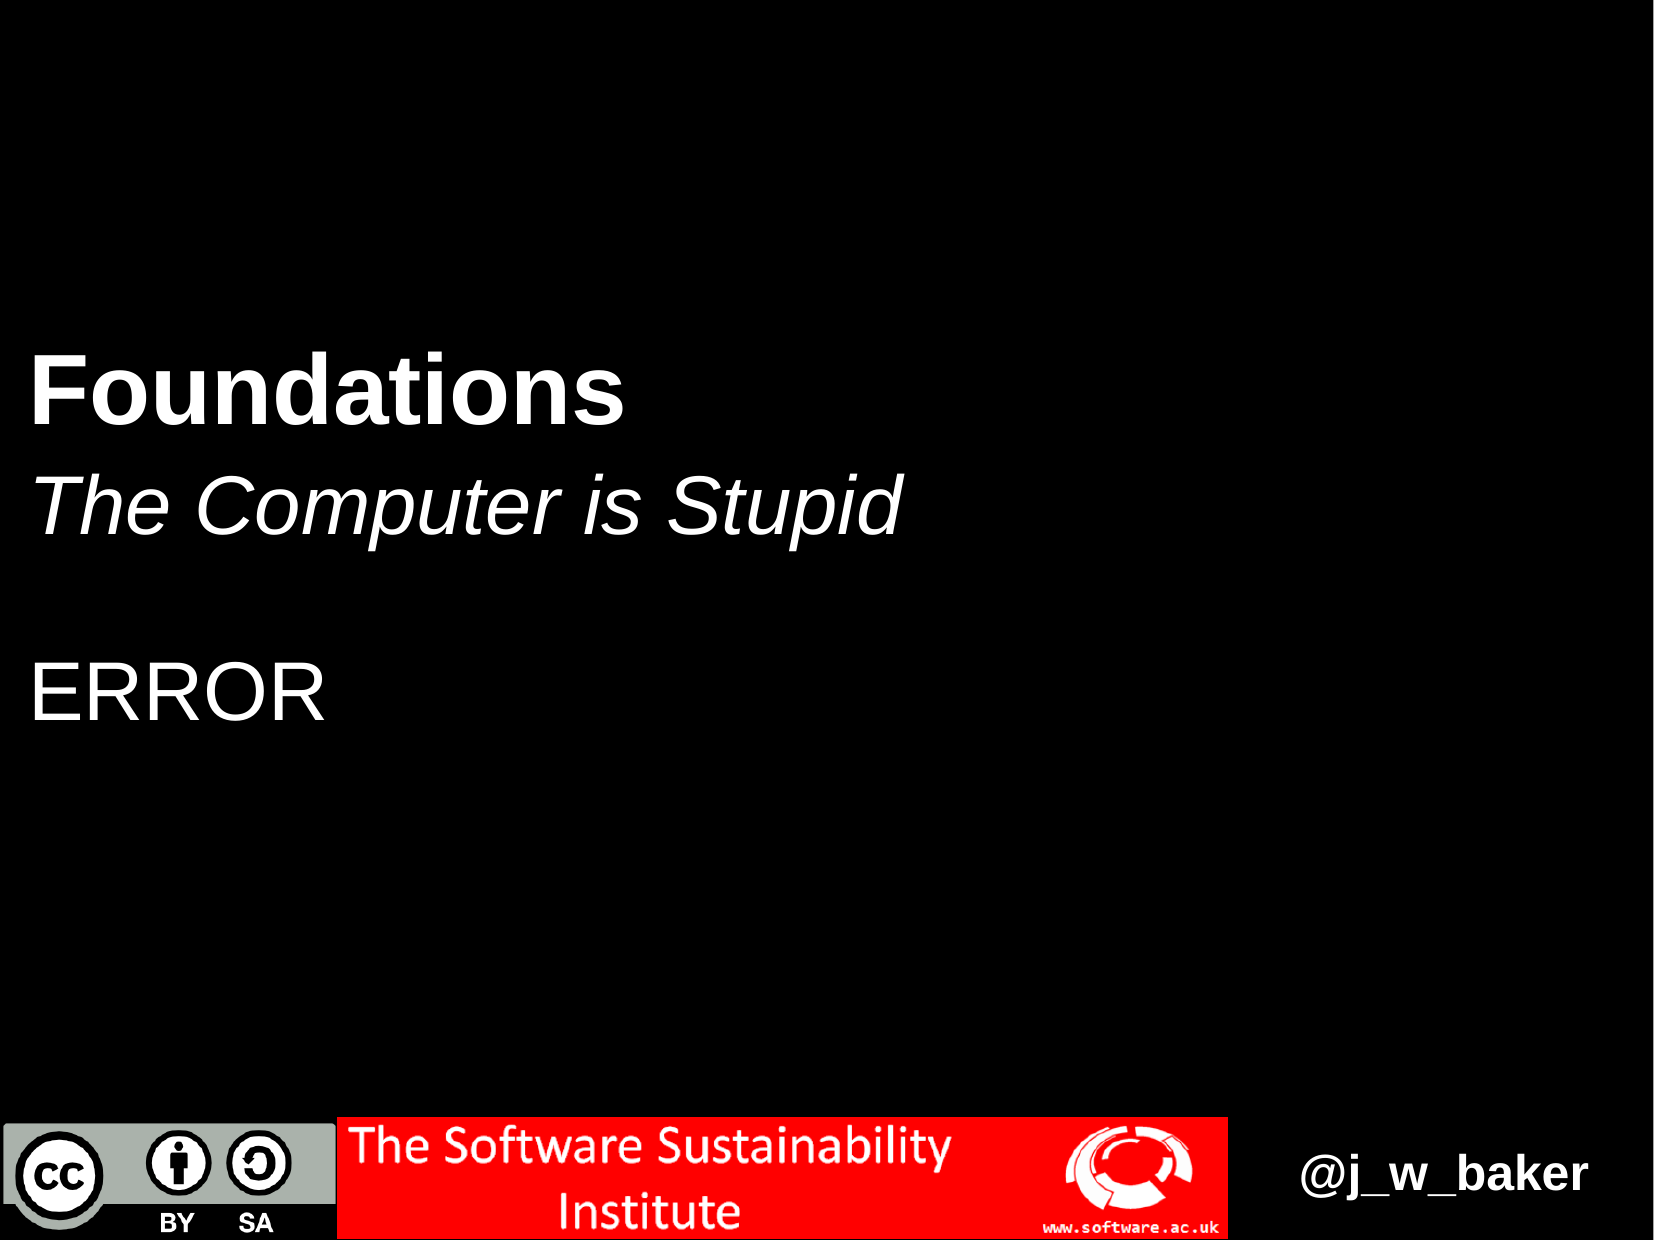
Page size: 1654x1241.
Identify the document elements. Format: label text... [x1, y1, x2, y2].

text_box Foundations The Computer is Stupid ERROR [28, 333, 1623, 740]
picture [0, 1117, 1228, 1239]
text_box @j_w_baker [1266, 1085, 1622, 1241]
